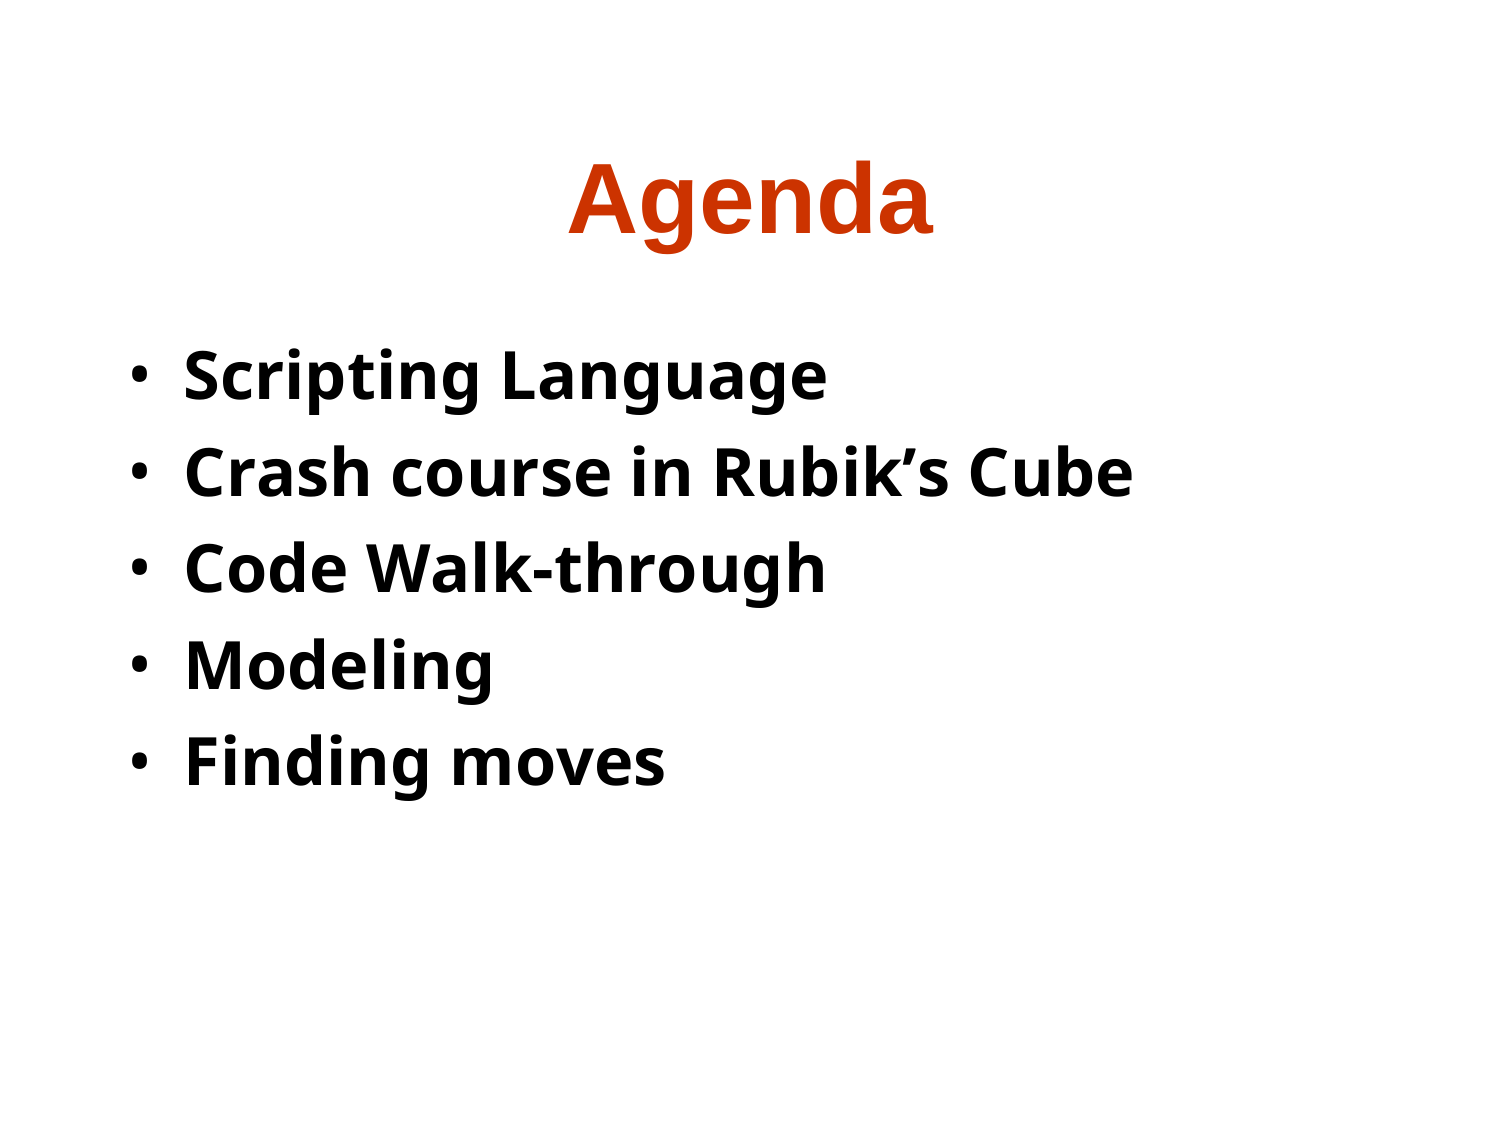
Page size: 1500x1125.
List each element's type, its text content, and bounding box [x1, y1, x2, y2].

title Agenda [112, 99, 1388, 288]
list Scripting Language Crash course in Rubik’s Cube Code Walk-through Modeling Finding moves [112, 324, 1388, 1001]
